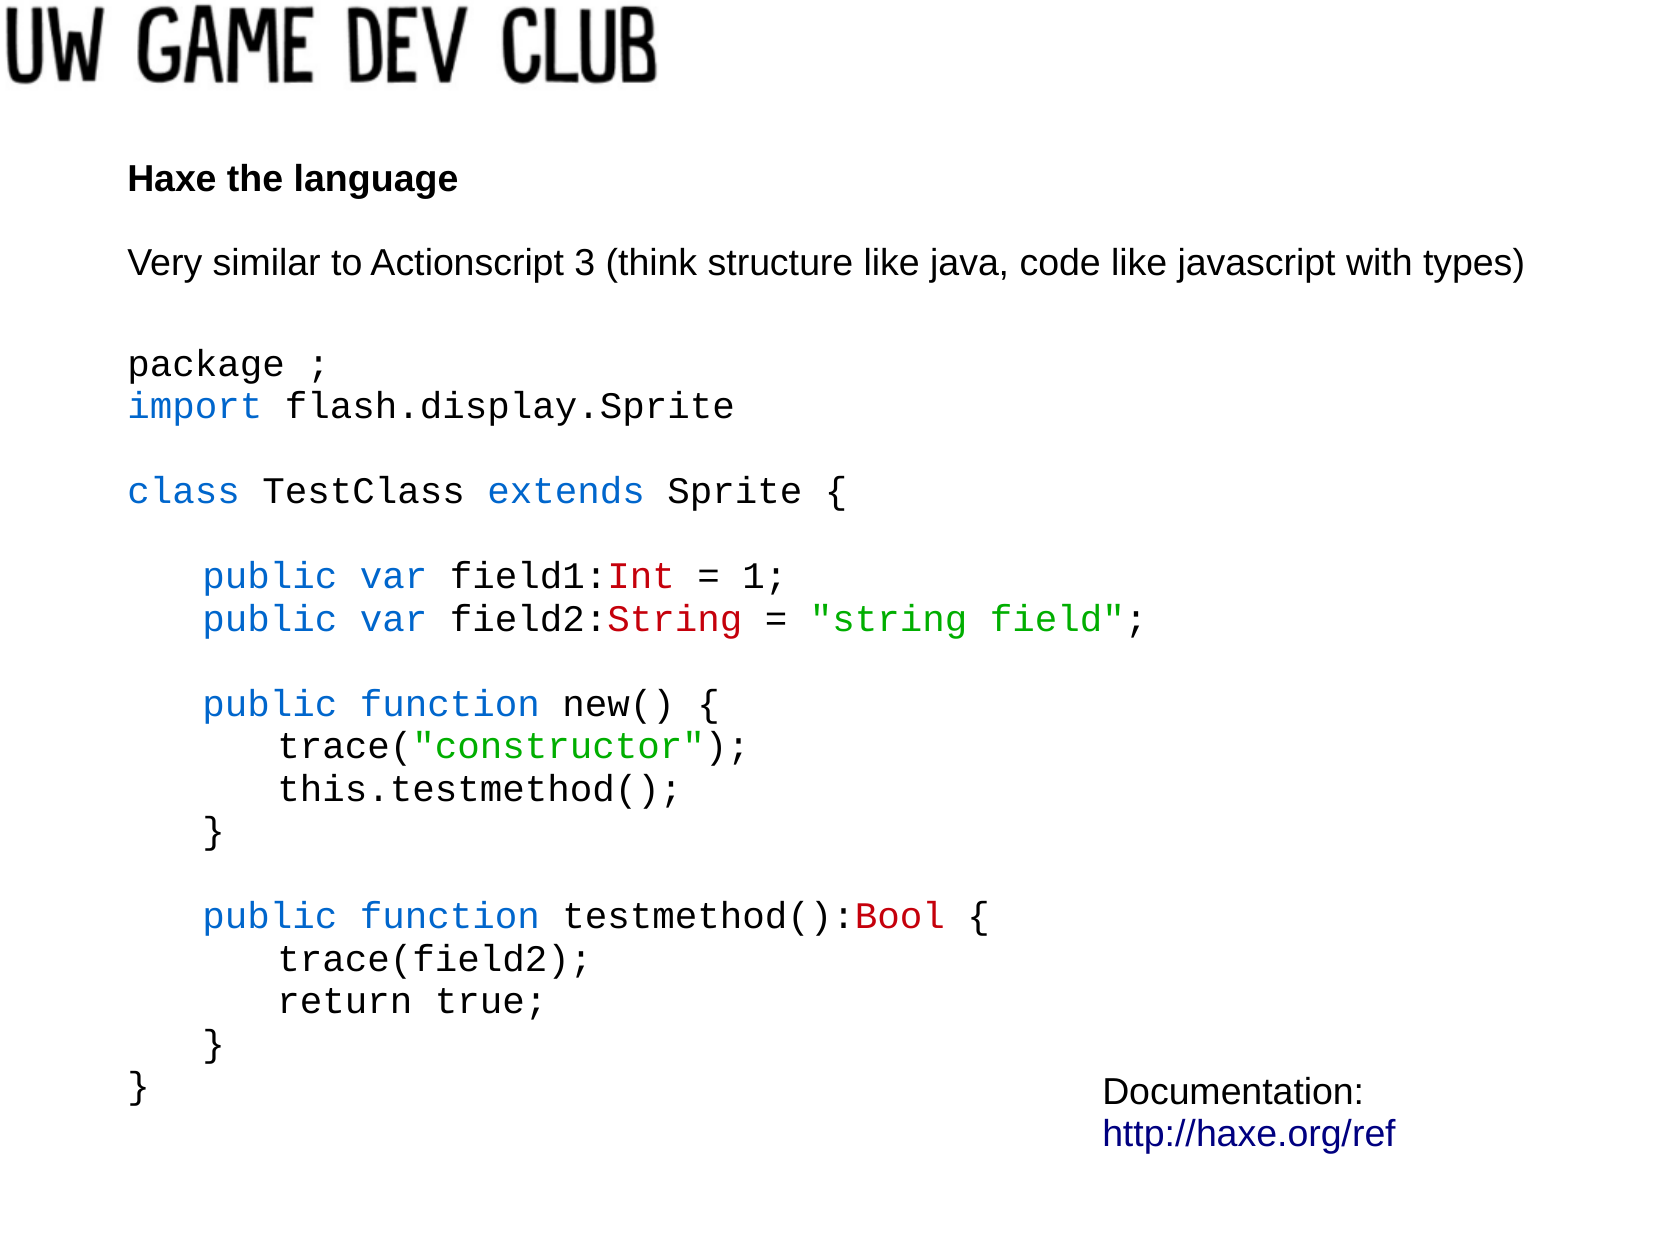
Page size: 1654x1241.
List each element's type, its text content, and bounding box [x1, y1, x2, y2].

picture [0, 0, 674, 94]
text_box Documentation: http://haxe.org/ref [1087, 1063, 1654, 1163]
text_box Haxe the language Very similar to Actionscript 3 (think structure like java, code like javascript with types) [112, 150, 1613, 294]
text_box package ; import flash.display.Sprite class TestClass extends Sprite { public var field1:Int = 1; public var field2:String = "string field"; public function new() { trace("constructor"); this.testmethod(); } public function testmethod():Bool { trace(field2); return true; } } [112, 337, 1313, 1069]
